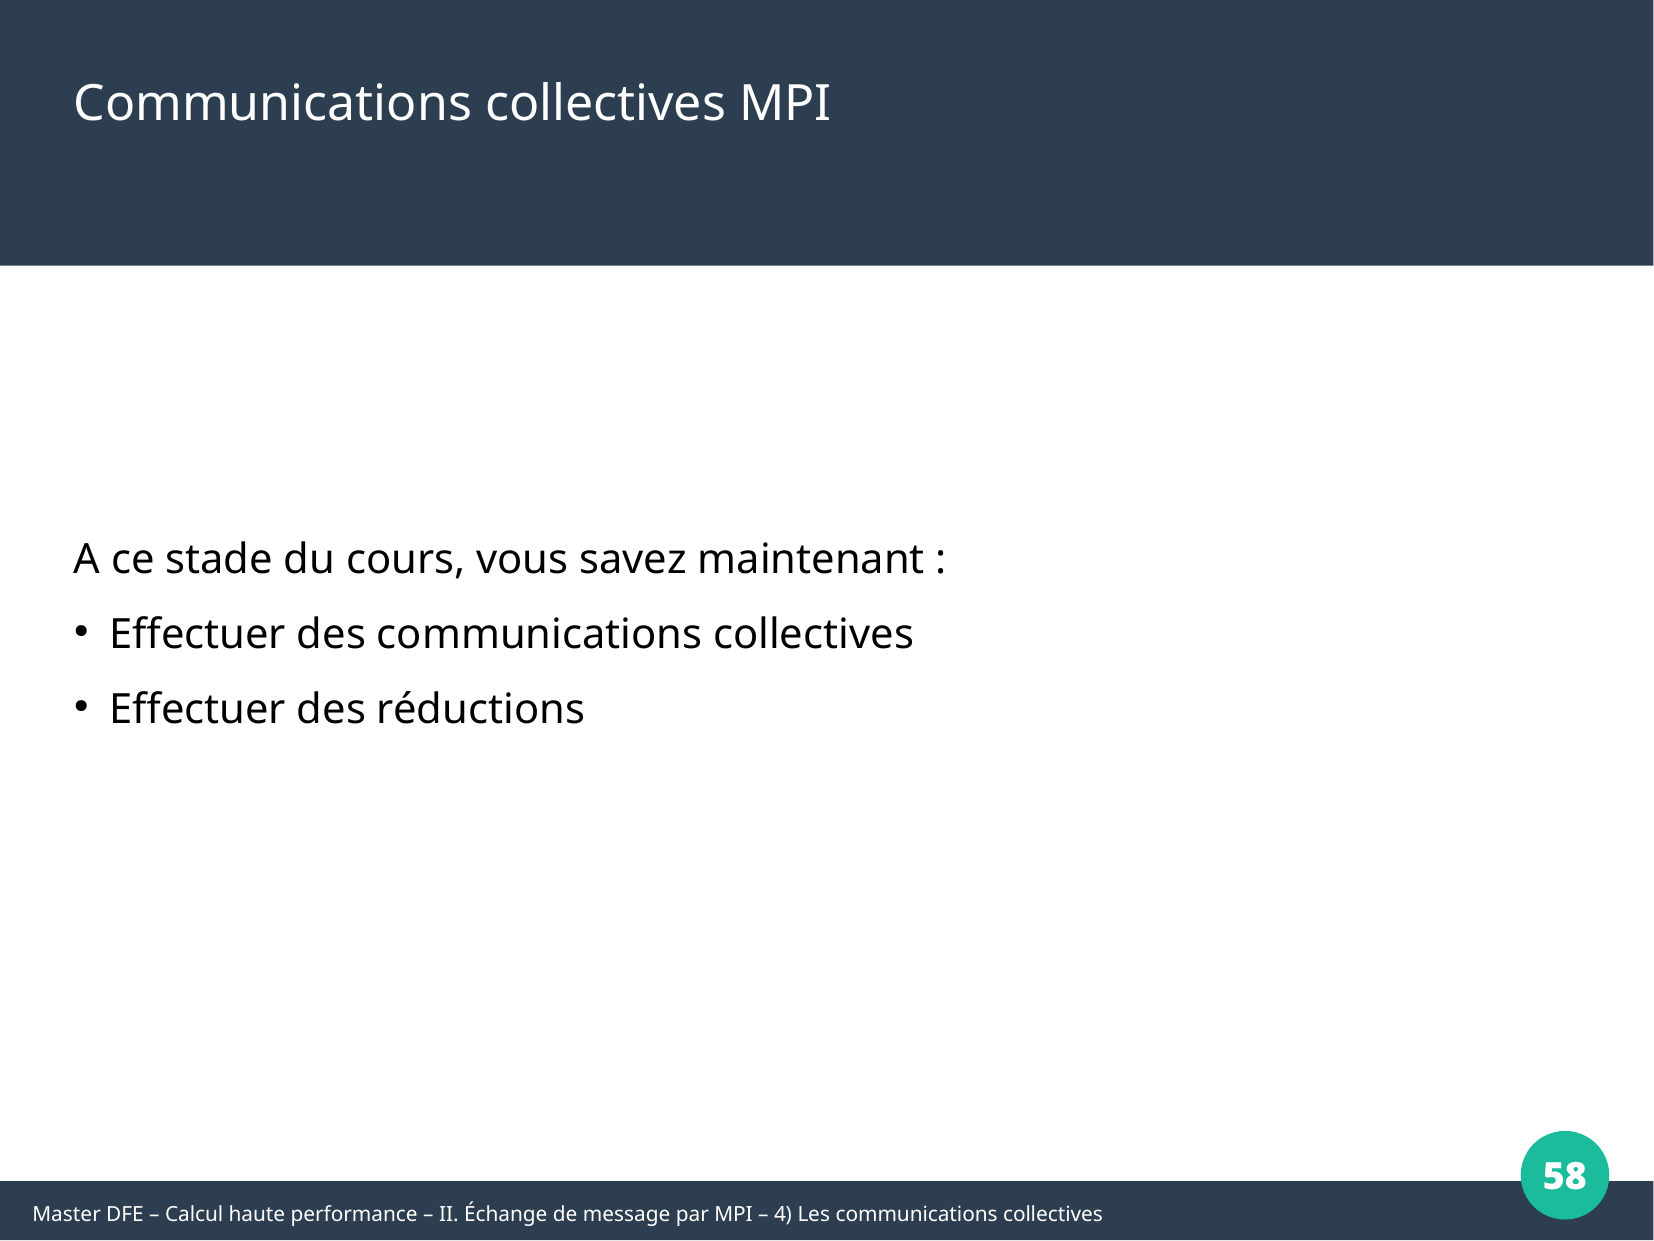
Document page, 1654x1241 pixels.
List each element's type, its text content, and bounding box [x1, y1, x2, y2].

text_box Communications collectives MPI [59, 59, 1477, 187]
text_box A ce stade du cours, vous savez maintenant : Effectuer des communications collectives Effectuer des réductions [59, 521, 1619, 816]
text_box Master DFE – Calcul haute performance – II. Échange de message par MPI – 4) Les communications collectives [17, 1191, 1436, 1235]
